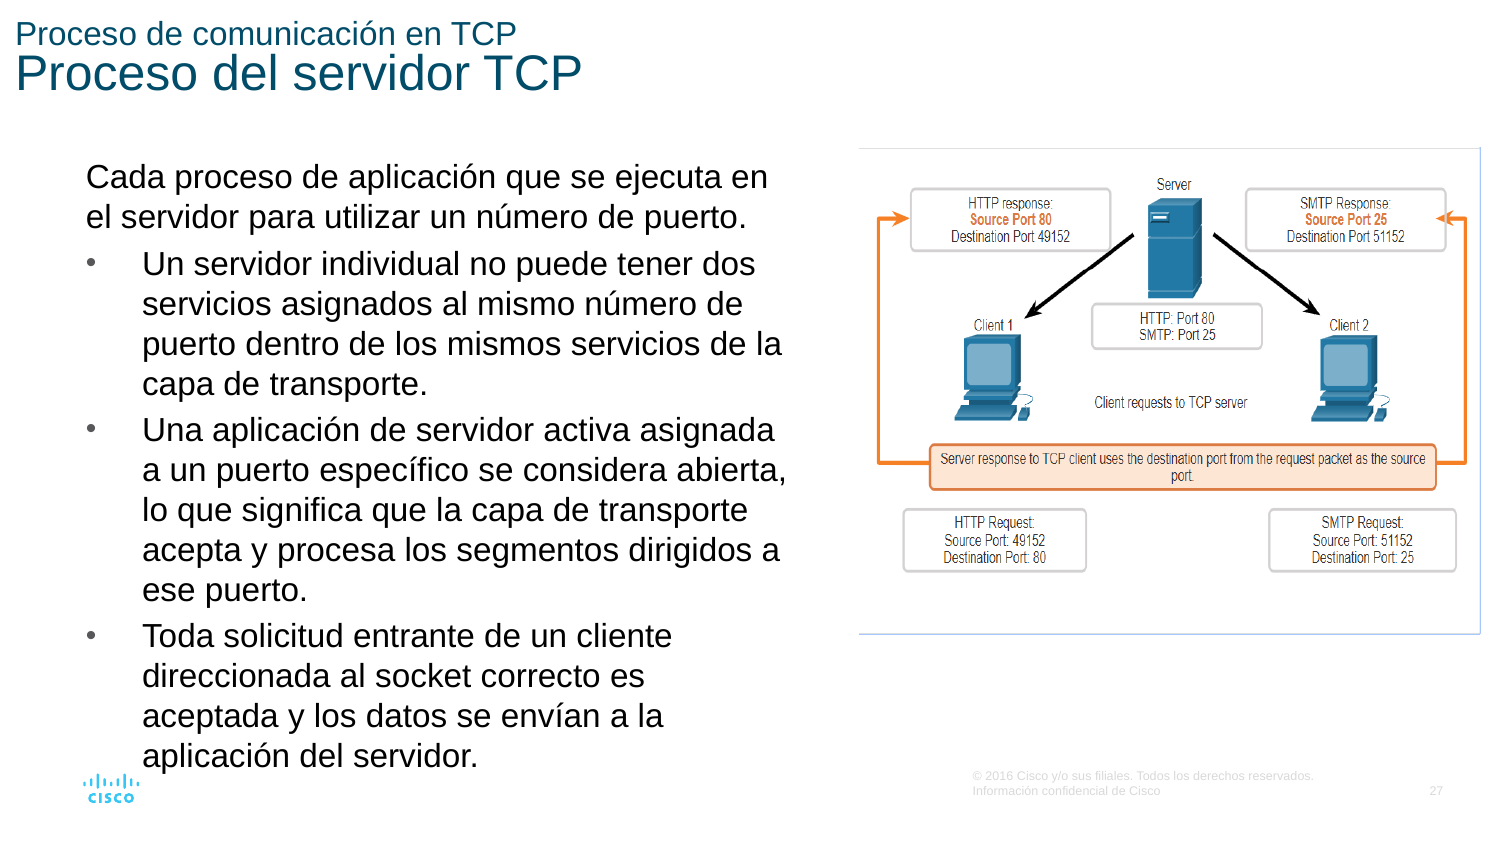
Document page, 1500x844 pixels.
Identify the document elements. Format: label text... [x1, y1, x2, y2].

list Cada proceso de aplicación que se ejecuta en el servidor para utilizar un número de puerto. Un servidor individual no puede tener dos servicios asignados al mismo número de puerto dentro de los mismos servicios de la capa de transporte. Una aplicación de servidor activa asignada a un puerto específico se considera abierta, lo que significa que la capa de transporte acepta y procesa los segmentos dirigidos a ese puerto. Toda solicitud entrante de un cliente direccionada al socket correcto es aceptada y los datos se envían a la aplicación del servidor. [70, 147, 805, 724]
picture [859, 147, 1482, 637]
title Proceso de comunicación en TCP Proceso del servidor TCP [0, 0, 1369, 121]
